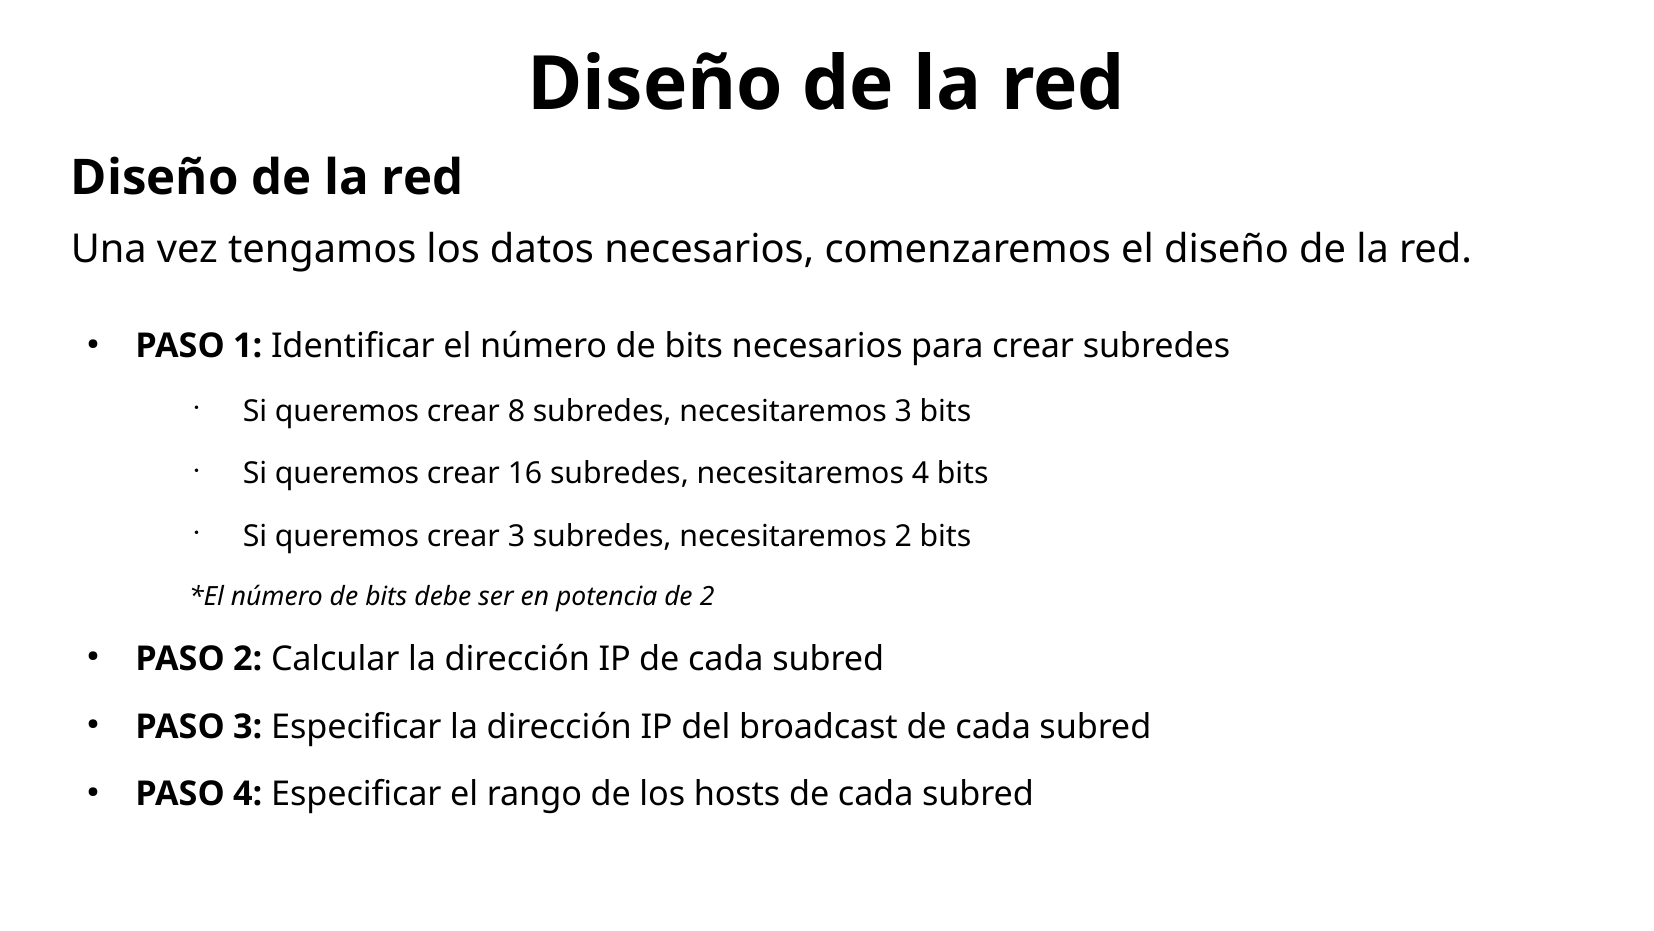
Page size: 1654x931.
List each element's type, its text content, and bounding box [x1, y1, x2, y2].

list Diseño de la red Una vez tengamos los datos necesarios, comenzaremos el diseño de la red. PASO 1: Identificar el número de bits necesarios para crear subredes Si queremos crear 8 subredes, necesitaremos 3 bits Si queremos crear 16 subredes, necesitaremos 4 bits Si queremos crear 3 subredes, necesitaremos 2 bits *El número de bits debe ser en potencia de 2 PASO 2: Calcular la dirección IP de cada subred PASO 3: Especificar la dirección IP del broadcast de cada subred PASO 4: Especificar el rango de los hosts de cada subred [70, 141, 1583, 821]
title Diseño de la red [82, 25, 1571, 136]
